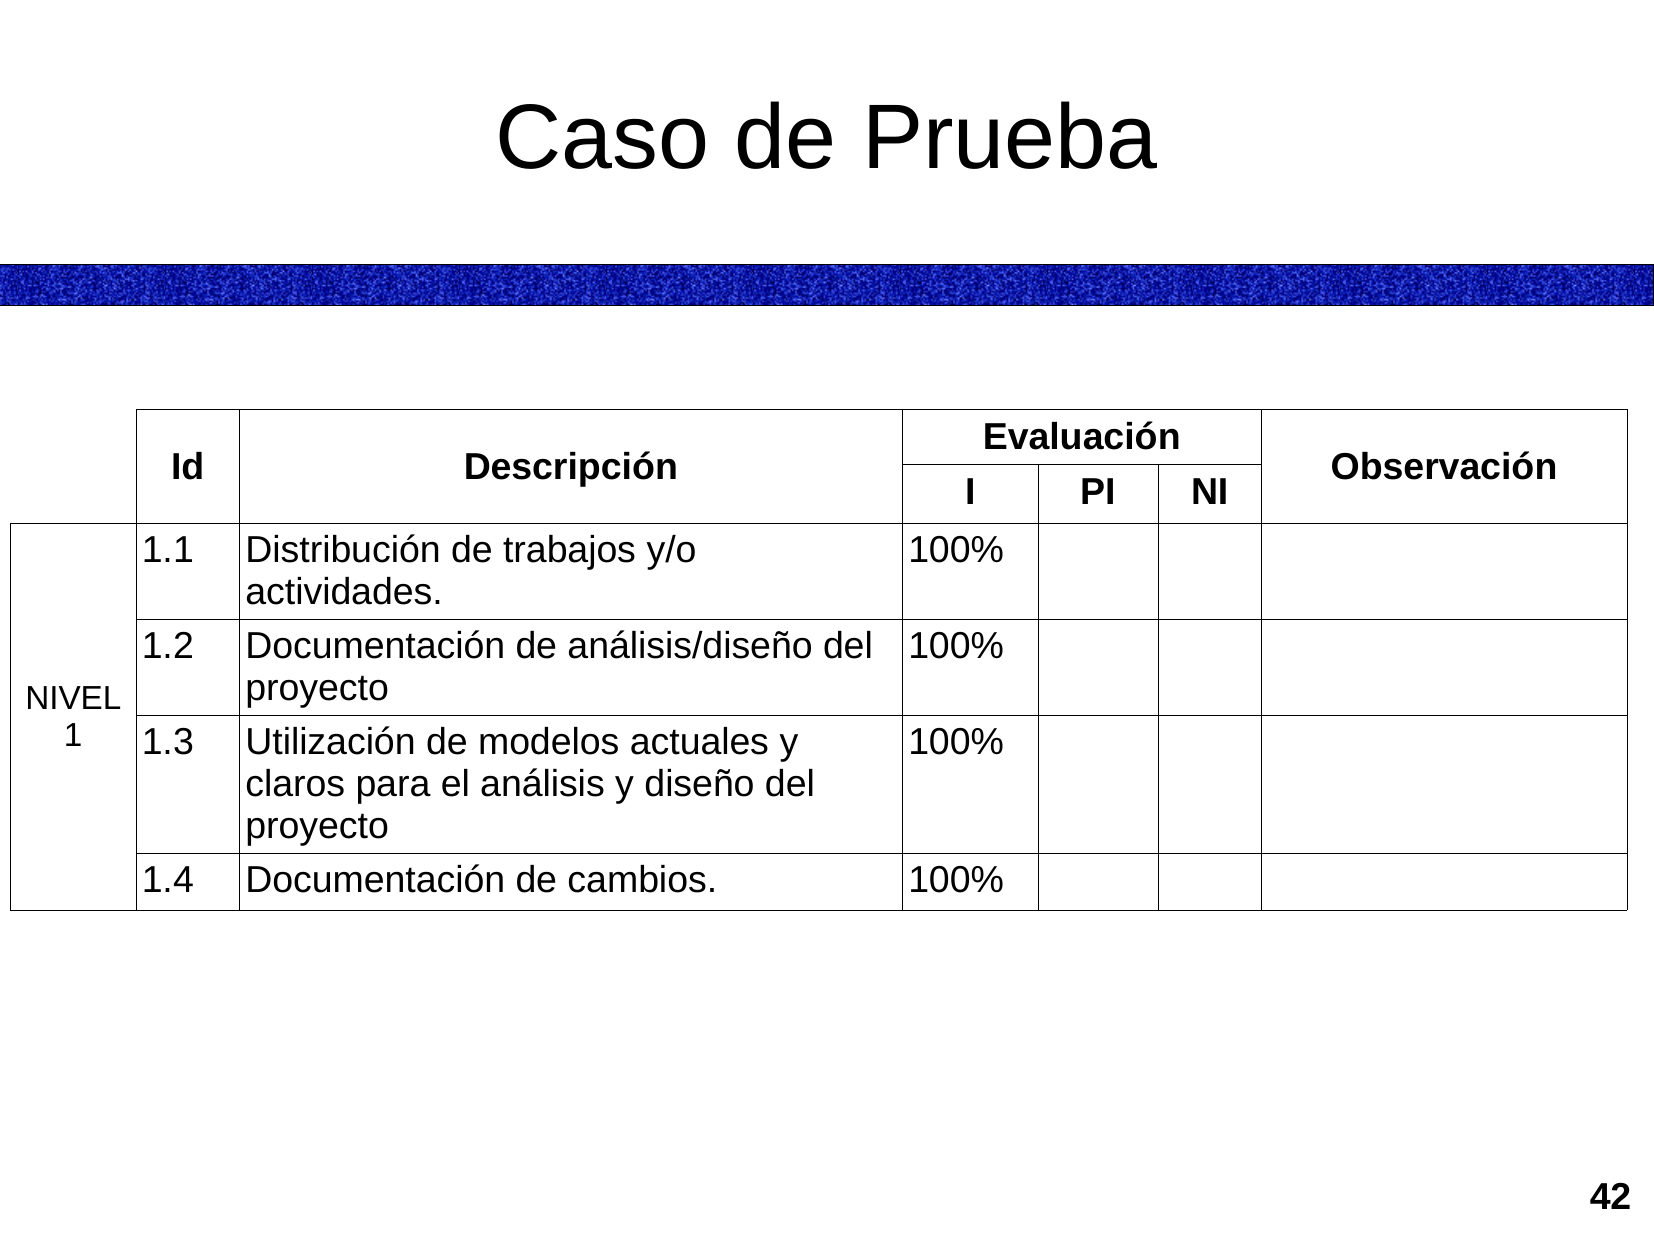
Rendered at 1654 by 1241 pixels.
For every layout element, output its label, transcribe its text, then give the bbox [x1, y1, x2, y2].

table_header Id [137, 410, 239, 523]
table_cell Utilización de modelos actuales y claros para el análisis y diseño del proyecto [240, 716, 902, 853]
table_cell [1262, 524, 1627, 619]
table_cell Distribución de trabajos y/o actividades. [240, 524, 902, 619]
table_cell [1039, 854, 1158, 910]
table_cell 1.1 [137, 524, 239, 619]
table_cell I [903, 465, 1038, 523]
table_cell 100% [903, 854, 1038, 910]
table_cell PI [1039, 465, 1158, 523]
table_cell [1039, 620, 1158, 715]
table_cell NIVEL 1 [11, 524, 136, 910]
table_cell 100% [903, 524, 1038, 619]
table_cell Documentación de cambios. [240, 854, 902, 910]
table_cell 1.2 [137, 620, 239, 715]
title Caso de Prueba [58, 14, 1595, 260]
table_header Evaluación [903, 410, 1261, 464]
table_header Descripción [240, 410, 902, 523]
table_cell 100% [903, 620, 1038, 715]
table_cell [1159, 620, 1261, 715]
table_cell [1159, 854, 1261, 910]
table_cell NI [1159, 465, 1261, 523]
table_cell [1262, 854, 1627, 910]
table_cell [1262, 620, 1627, 715]
table_header [10, 409, 136, 464]
table_cell [1159, 716, 1261, 853]
table_cell 100% [903, 716, 1038, 853]
table_cell 1.4 [137, 854, 239, 910]
table_cell [1039, 524, 1158, 619]
table_cell [1262, 716, 1627, 853]
table_cell [10, 464, 136, 523]
table_cell [1039, 716, 1158, 853]
table_header Observación [1262, 410, 1627, 523]
table_cell 1.3 [137, 716, 239, 853]
table_cell [1159, 524, 1261, 619]
picture [0, 265, 1653, 305]
table_cell Documentación de análisis/diseño del proyecto [240, 620, 902, 715]
text_box <número> [1575, 1168, 1654, 1240]
